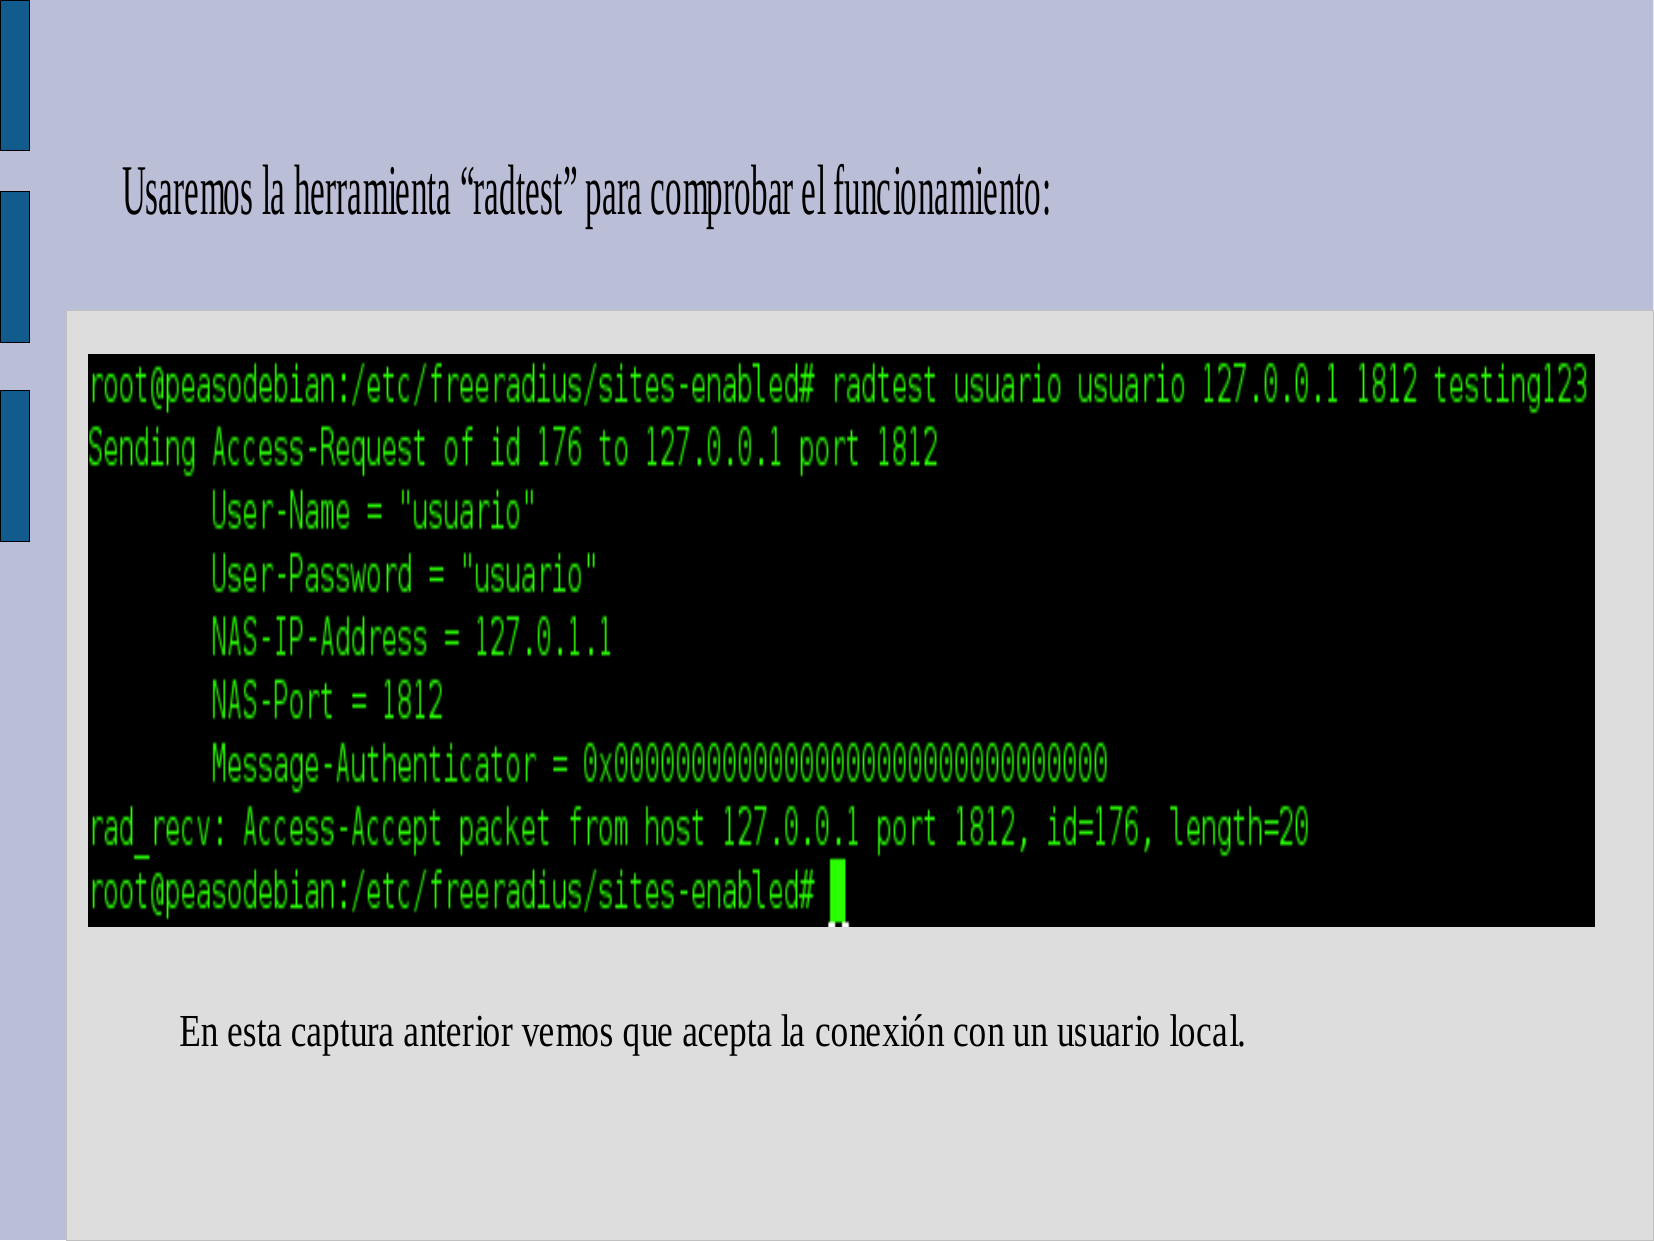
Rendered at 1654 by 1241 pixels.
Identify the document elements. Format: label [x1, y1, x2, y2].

picture [88, 354, 1595, 927]
chart [177, 1003, 1595, 1241]
chart [120, 147, 1447, 354]
